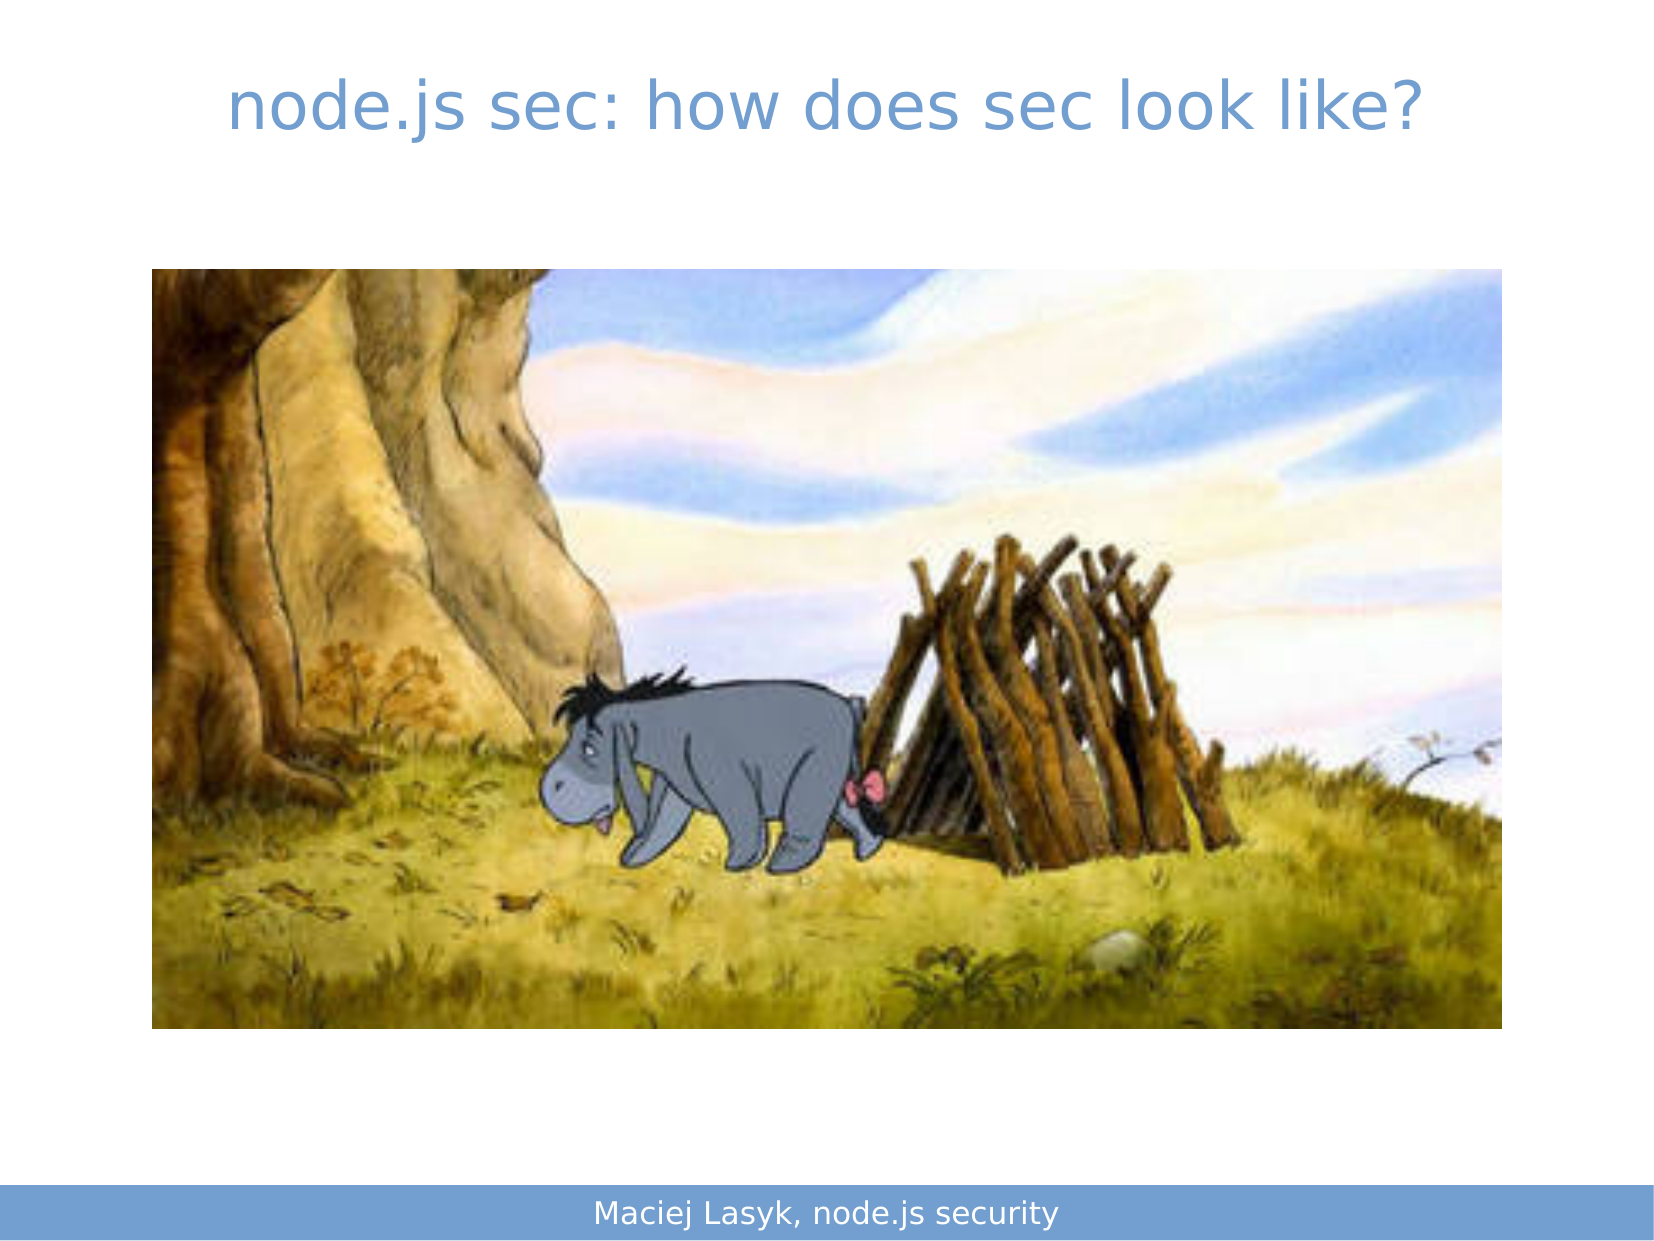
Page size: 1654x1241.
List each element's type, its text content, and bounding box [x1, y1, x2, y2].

text_box node.js sec: how does sec look like? [211, 60, 1442, 153]
text_box [0, 1185, 1654, 1241]
picture [152, 269, 1502, 1029]
text_box Maciej Lasyk, node.js security [578, 1188, 1076, 1240]
